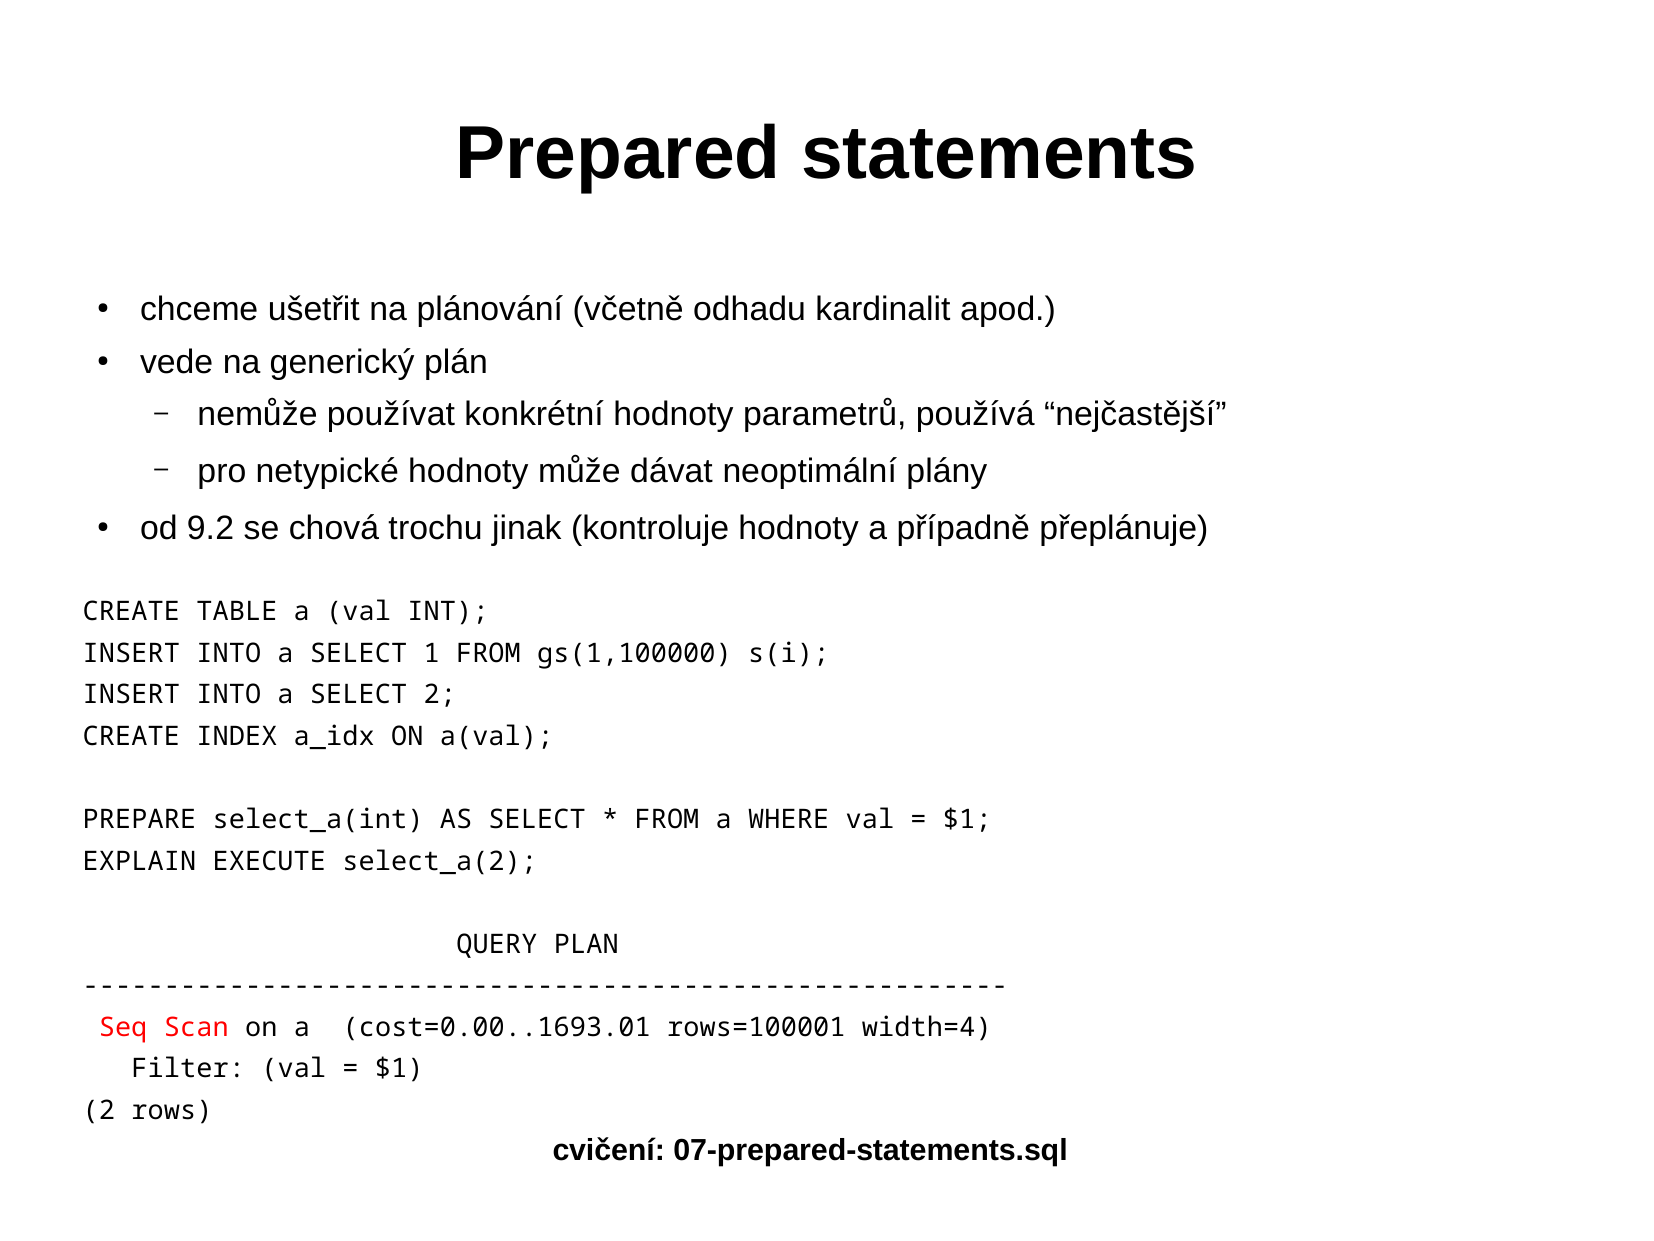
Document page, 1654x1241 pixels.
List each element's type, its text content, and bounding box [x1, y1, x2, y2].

title Prepared statements [82, 49, 1571, 257]
list chceme ušetřit na plánování (včetně odhadu kardinalit apod.) vede na generický plán nemůže používat konkrétní hodnoty parametrů, používá “nejčastější” pro netypické hodnoty může dávat neoptimální plány od 9.2 se chová trochu jinak (kontroluje hodnoty a případně přeplánuje) CREATE TABLE a (val INT); INSERT INTO a SELECT 1 FROM gs(1,100000) s(i); INSERT INTO a SELECT 2; CREATE INDEX a_idx ON a(val); PREPARE select_a(int) AS SELECT * FROM a WHERE val = $1; EXPLAIN EXECUTE select_a(2); QUERY PLAN --------------------------------------------------------- Seq Scan on a (cost=0.00..1693.01 rows=100001 width=4) Filter: (val = $1) (2 rows) cvičení: 07-prepared-statements.sql [82, 290, 1538, 1171]
